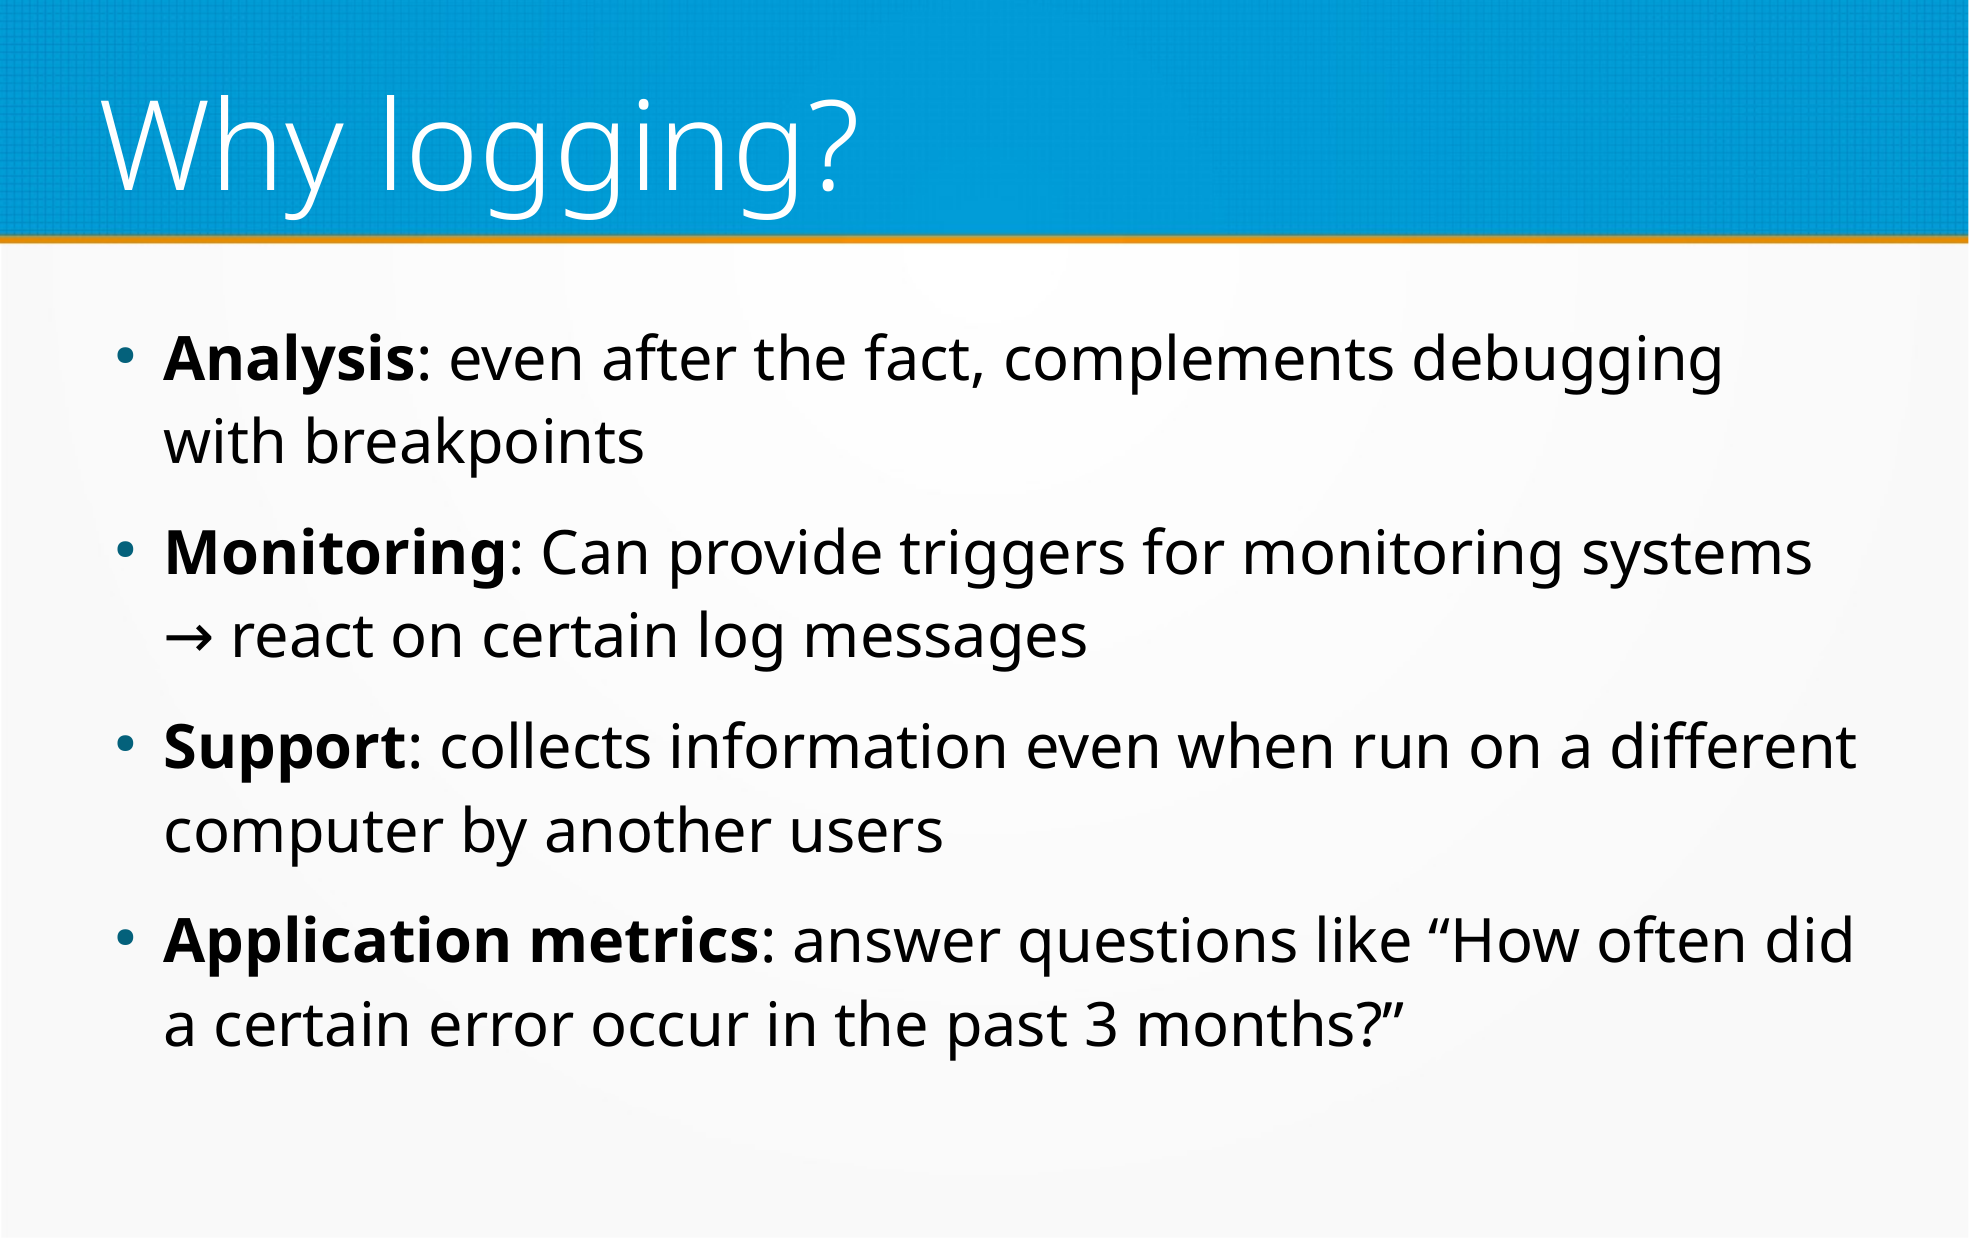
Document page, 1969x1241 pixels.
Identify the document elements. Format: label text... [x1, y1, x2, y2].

title Why logging? [98, 19, 1870, 227]
list Analysis: even after the fact, complements debugging with breakpoints Monitoring: Can provide triggers for monitoring systems → react on certain log messages Support: collects information even when run on a different computer by another users Application metrics: answer questions like “How often did a certain error occur in the past 3 months?” [98, 315, 1861, 1081]
picture [0, 233, 1969, 1241]
